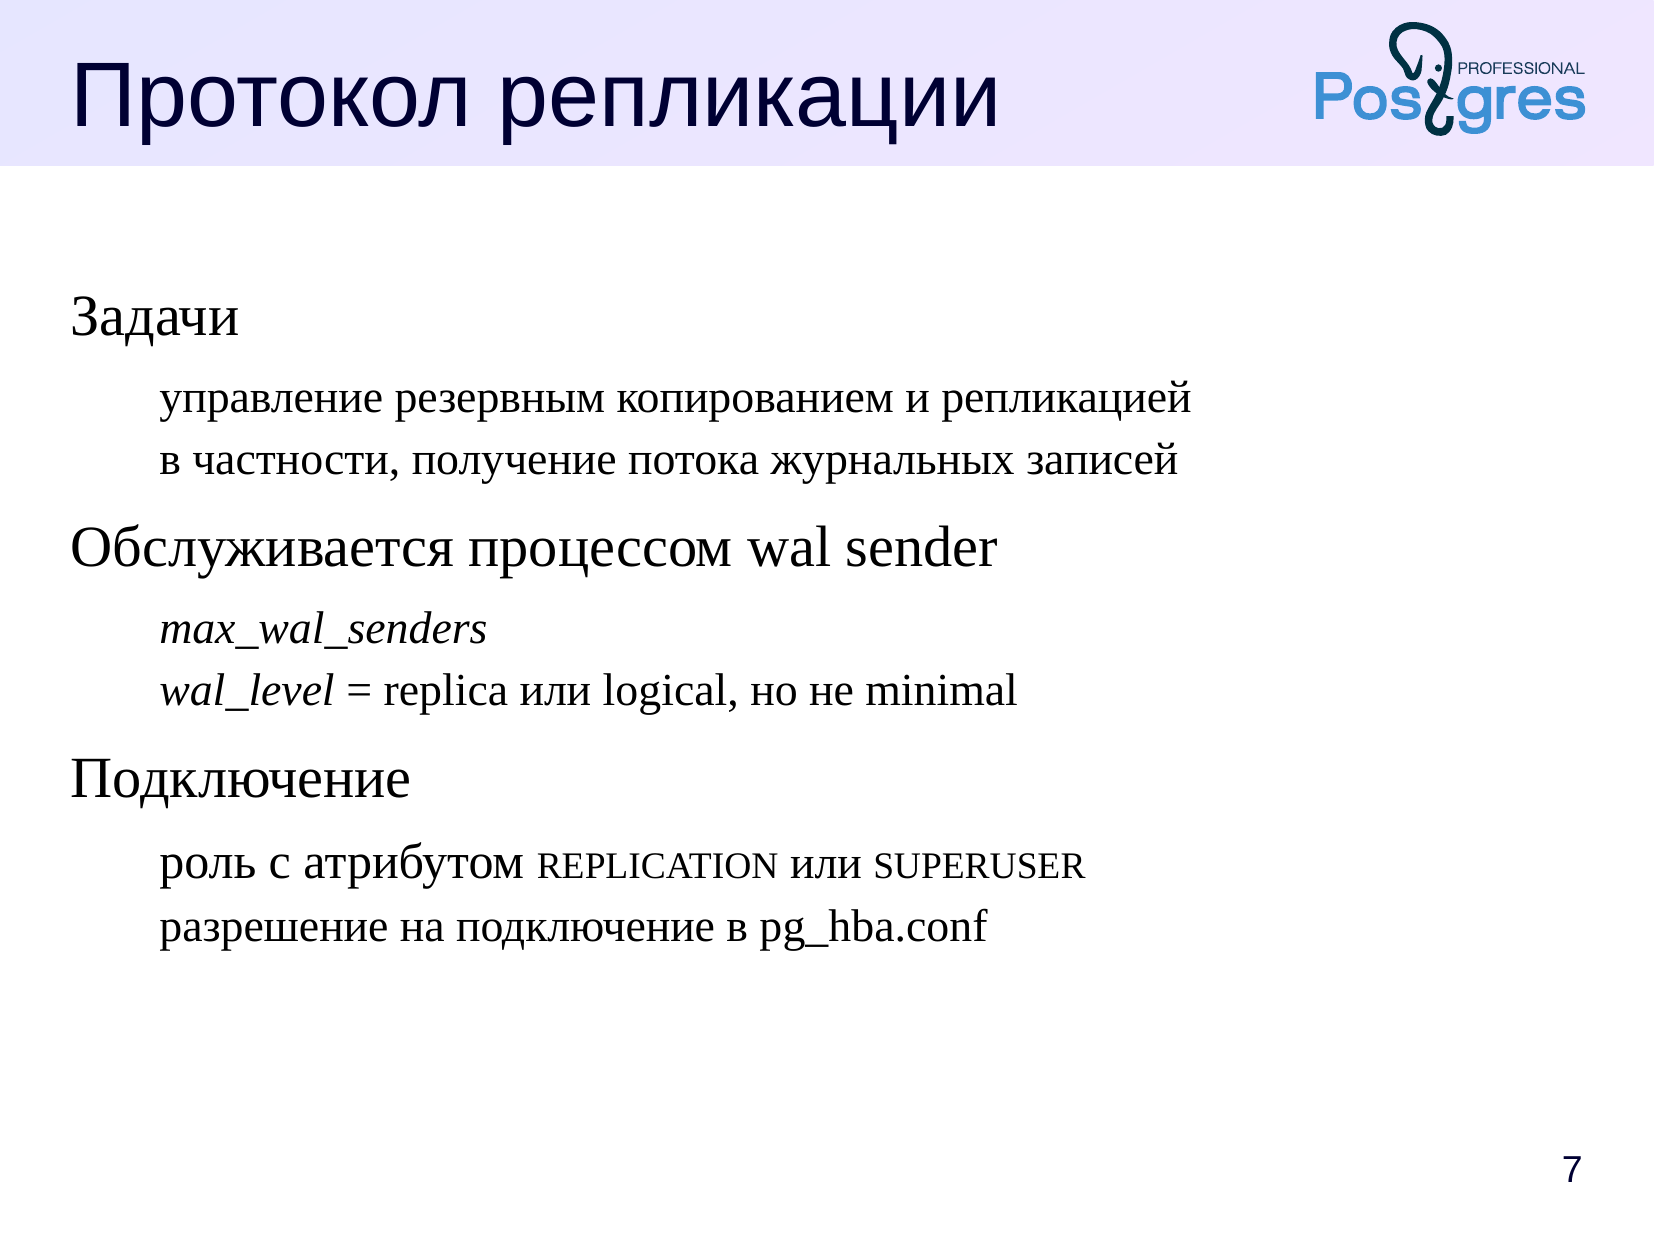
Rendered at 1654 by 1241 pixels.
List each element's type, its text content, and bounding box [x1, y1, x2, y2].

title Протокол репликации [70, 43, 1241, 147]
list Задачи управление резервным копированием и репликацией в частности, получение потока журнальных записей Обслуживается процессом wal sender max_wal_senders wal_level = replica или logical, но не minimal Подключение роль с атрибутом REPLICATION или SUPERUSER разрешение на подключение в pg_hba.conf [70, 283, 1583, 1134]
